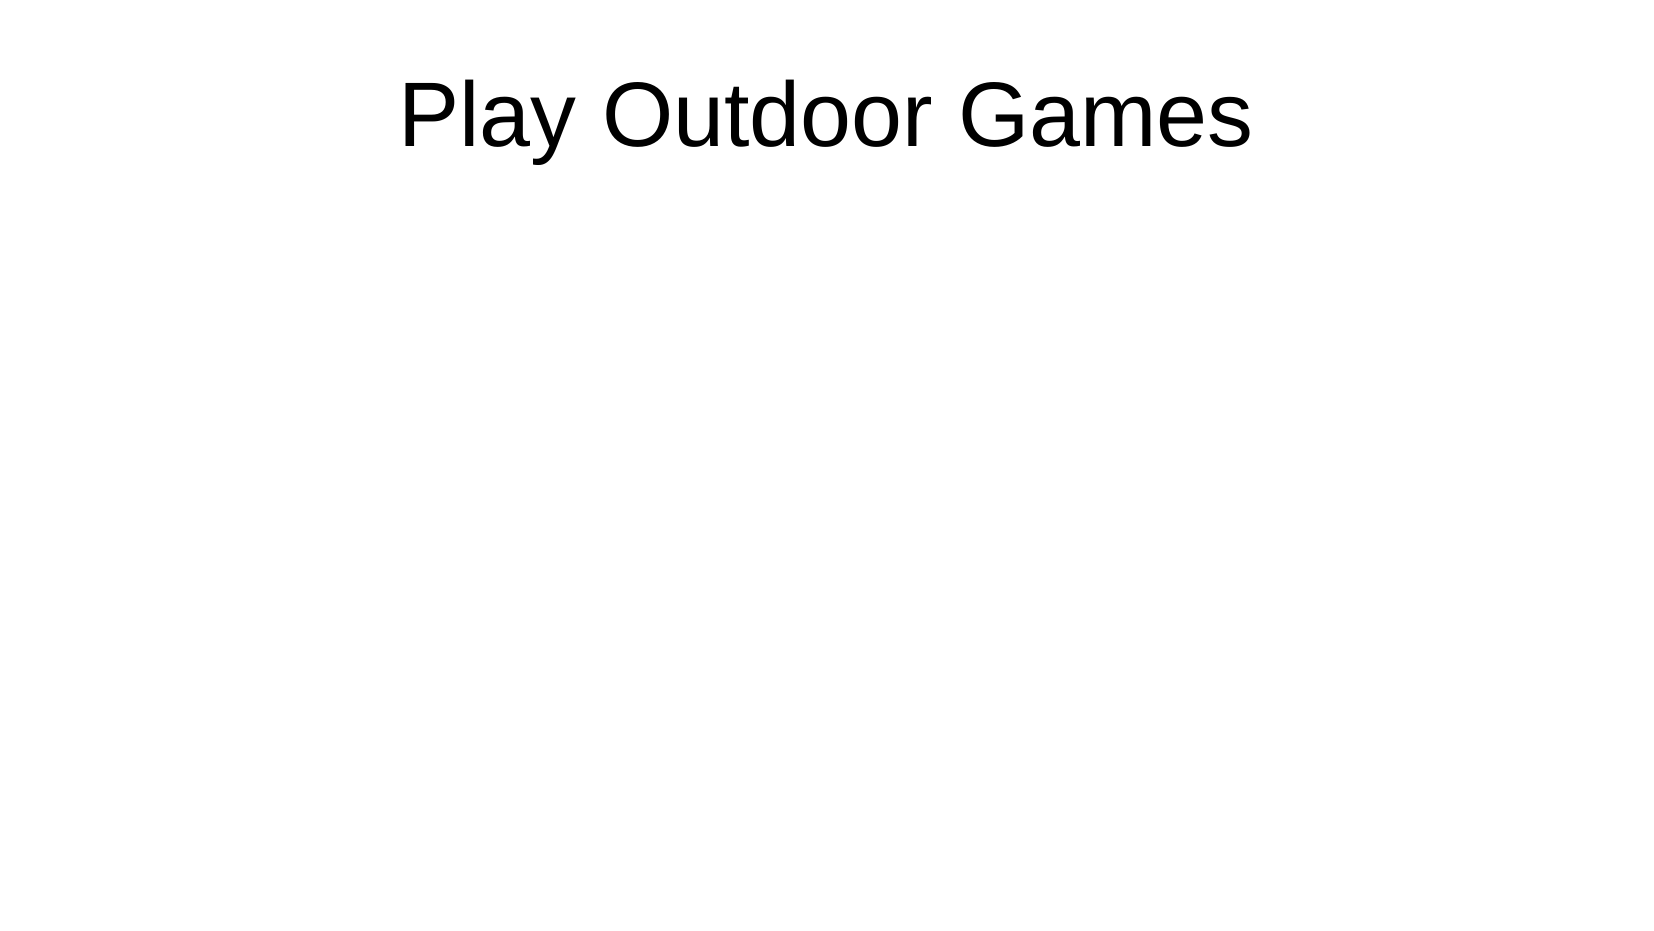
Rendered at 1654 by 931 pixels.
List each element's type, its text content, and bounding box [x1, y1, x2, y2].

title Play Outdoor Games [82, 37, 1571, 193]
